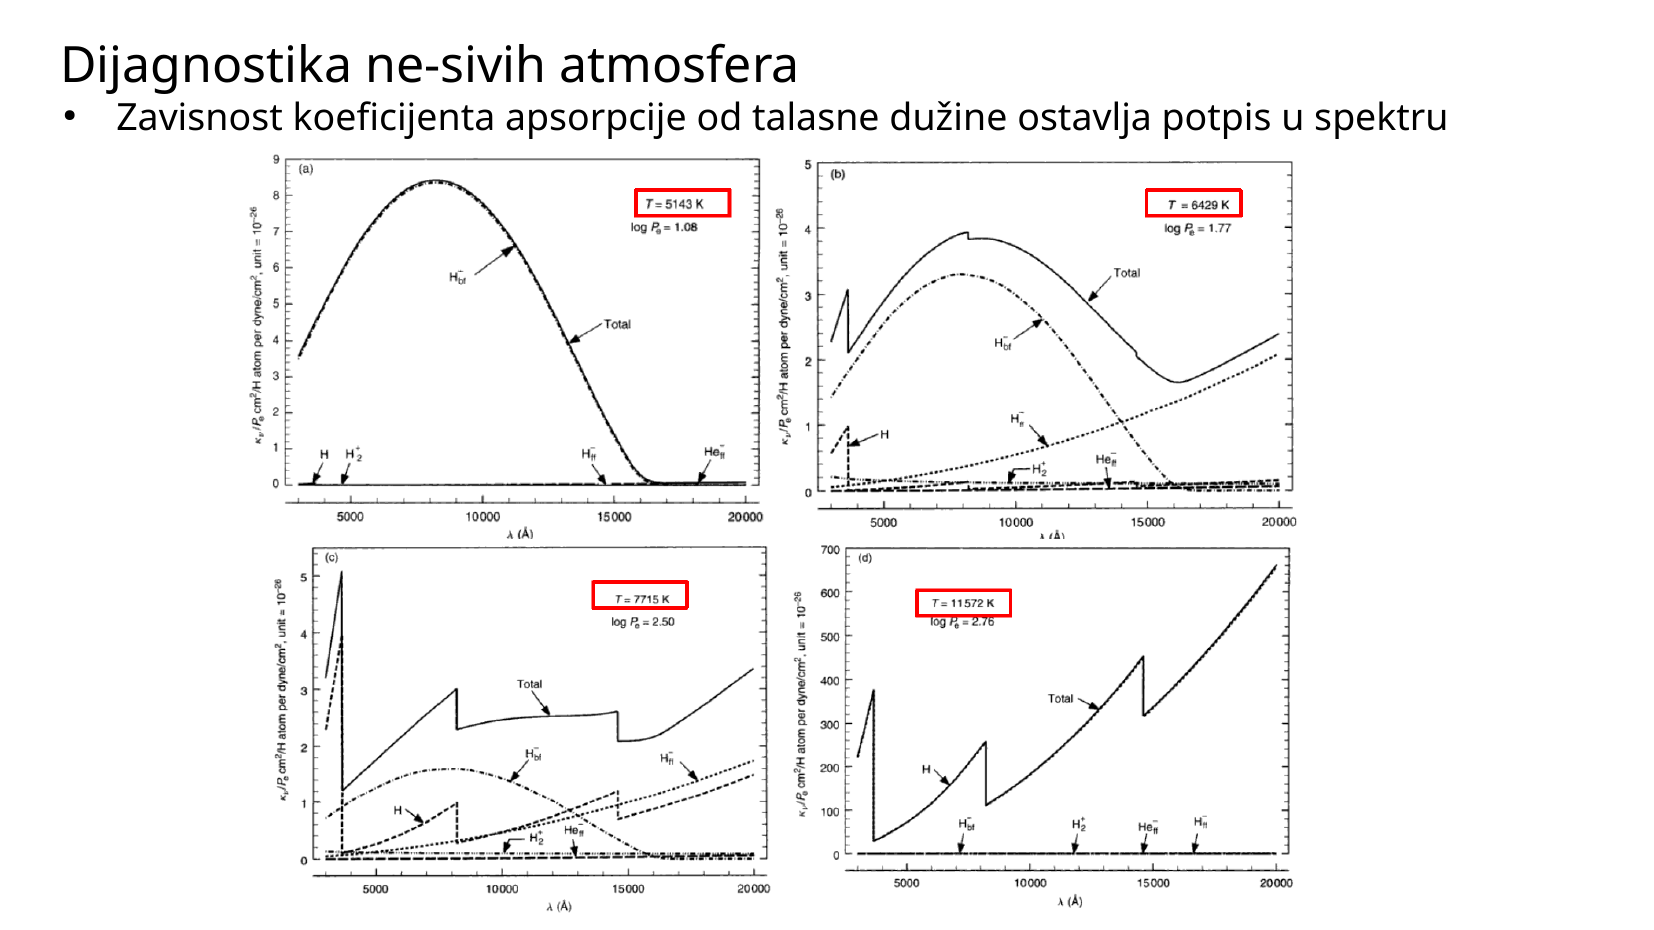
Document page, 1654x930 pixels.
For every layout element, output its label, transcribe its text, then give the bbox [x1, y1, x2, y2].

title Dijagnostika ne-sivih atmosfera [59, 13, 1648, 113]
list Zavisnost koeficijenta apsorpcije od talasne dužine ostavlja potpis u spektru [45, 90, 1635, 821]
picture [241, 140, 1299, 930]
